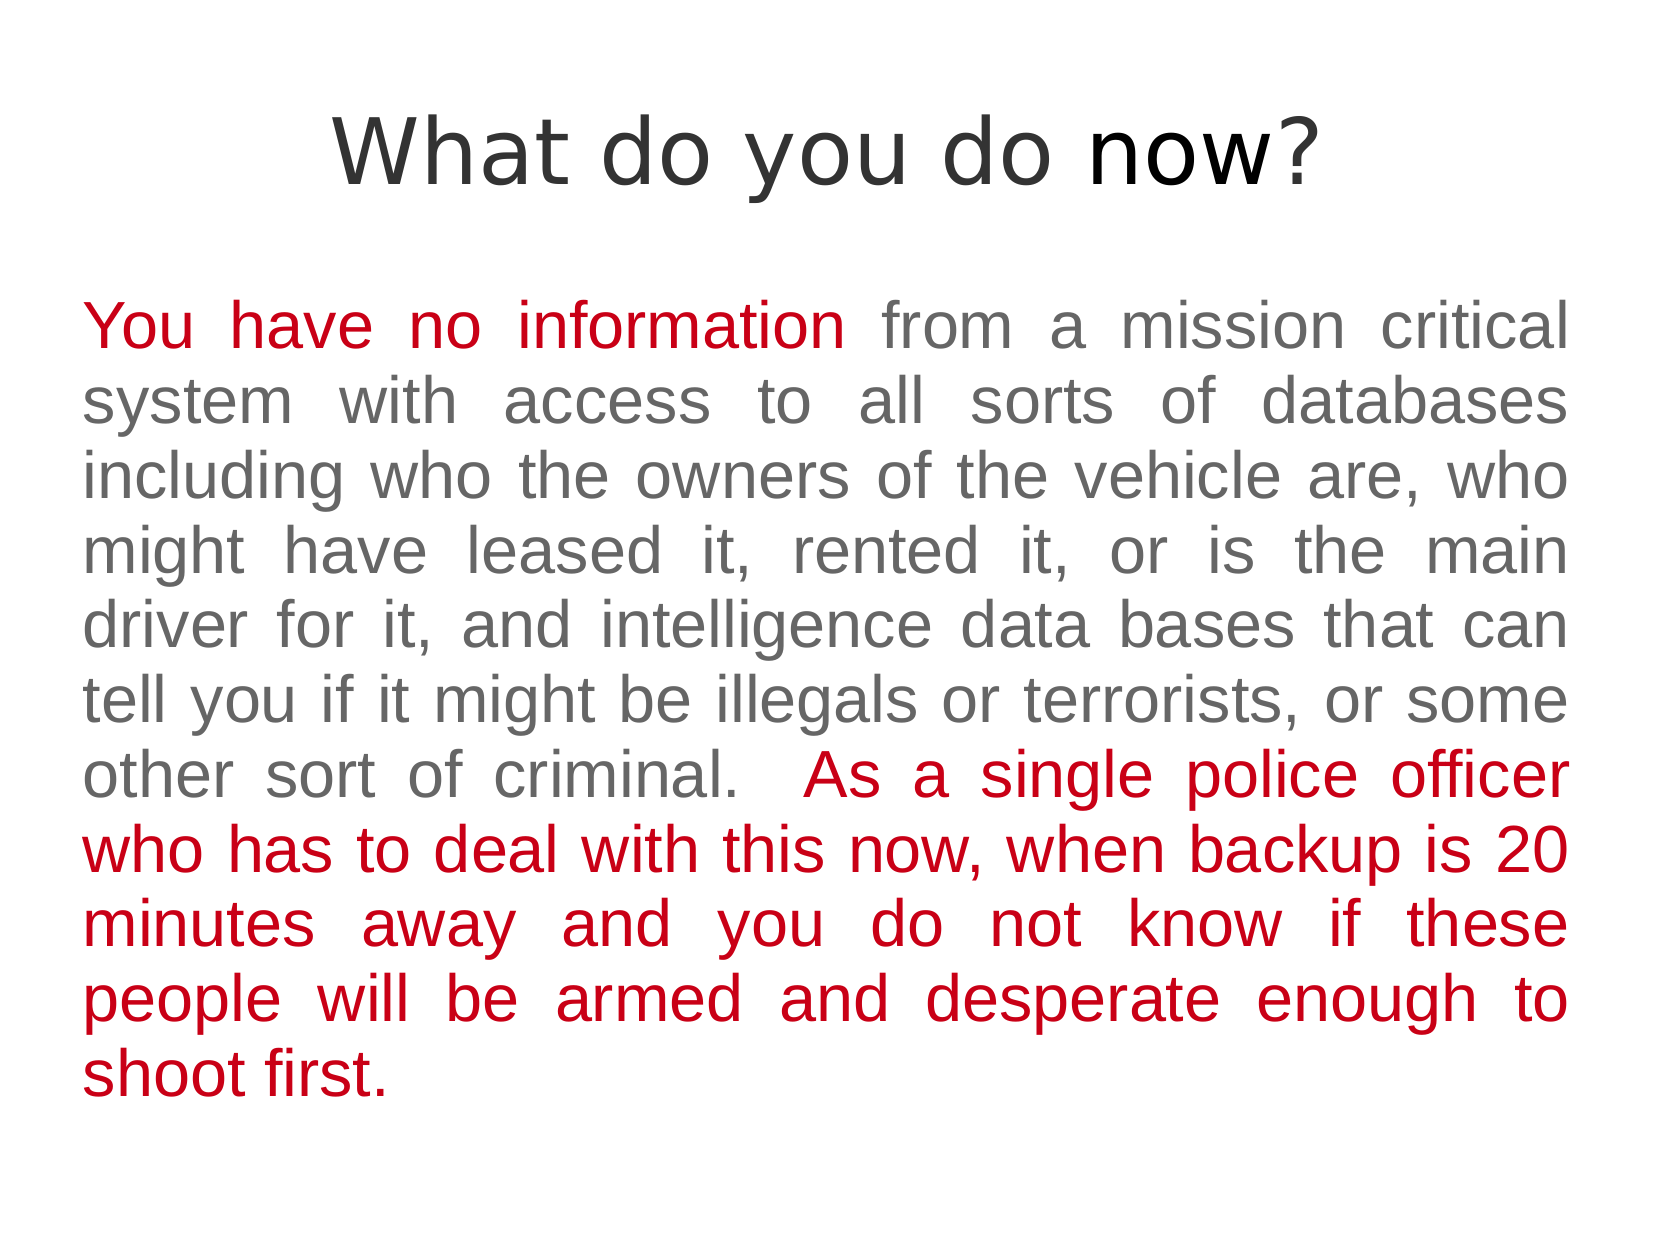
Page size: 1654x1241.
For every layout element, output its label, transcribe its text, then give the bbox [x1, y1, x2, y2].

title What do you do now? [82, 56, 1571, 250]
subtitle You have no information from a mission critical system with access to all sorts of databases including who the owners of the vehicle are, who might have leased it, rented it, or is the main driver for it, and intelligence data bases that can tell you if it might be illegals or terrorists, or some other sort of criminal. As a single police officer who has to deal with this now, when backup is 20 minutes away and you do not know if these people will be armed and desperate enough to shoot first. [82, 289, 1571, 1110]
